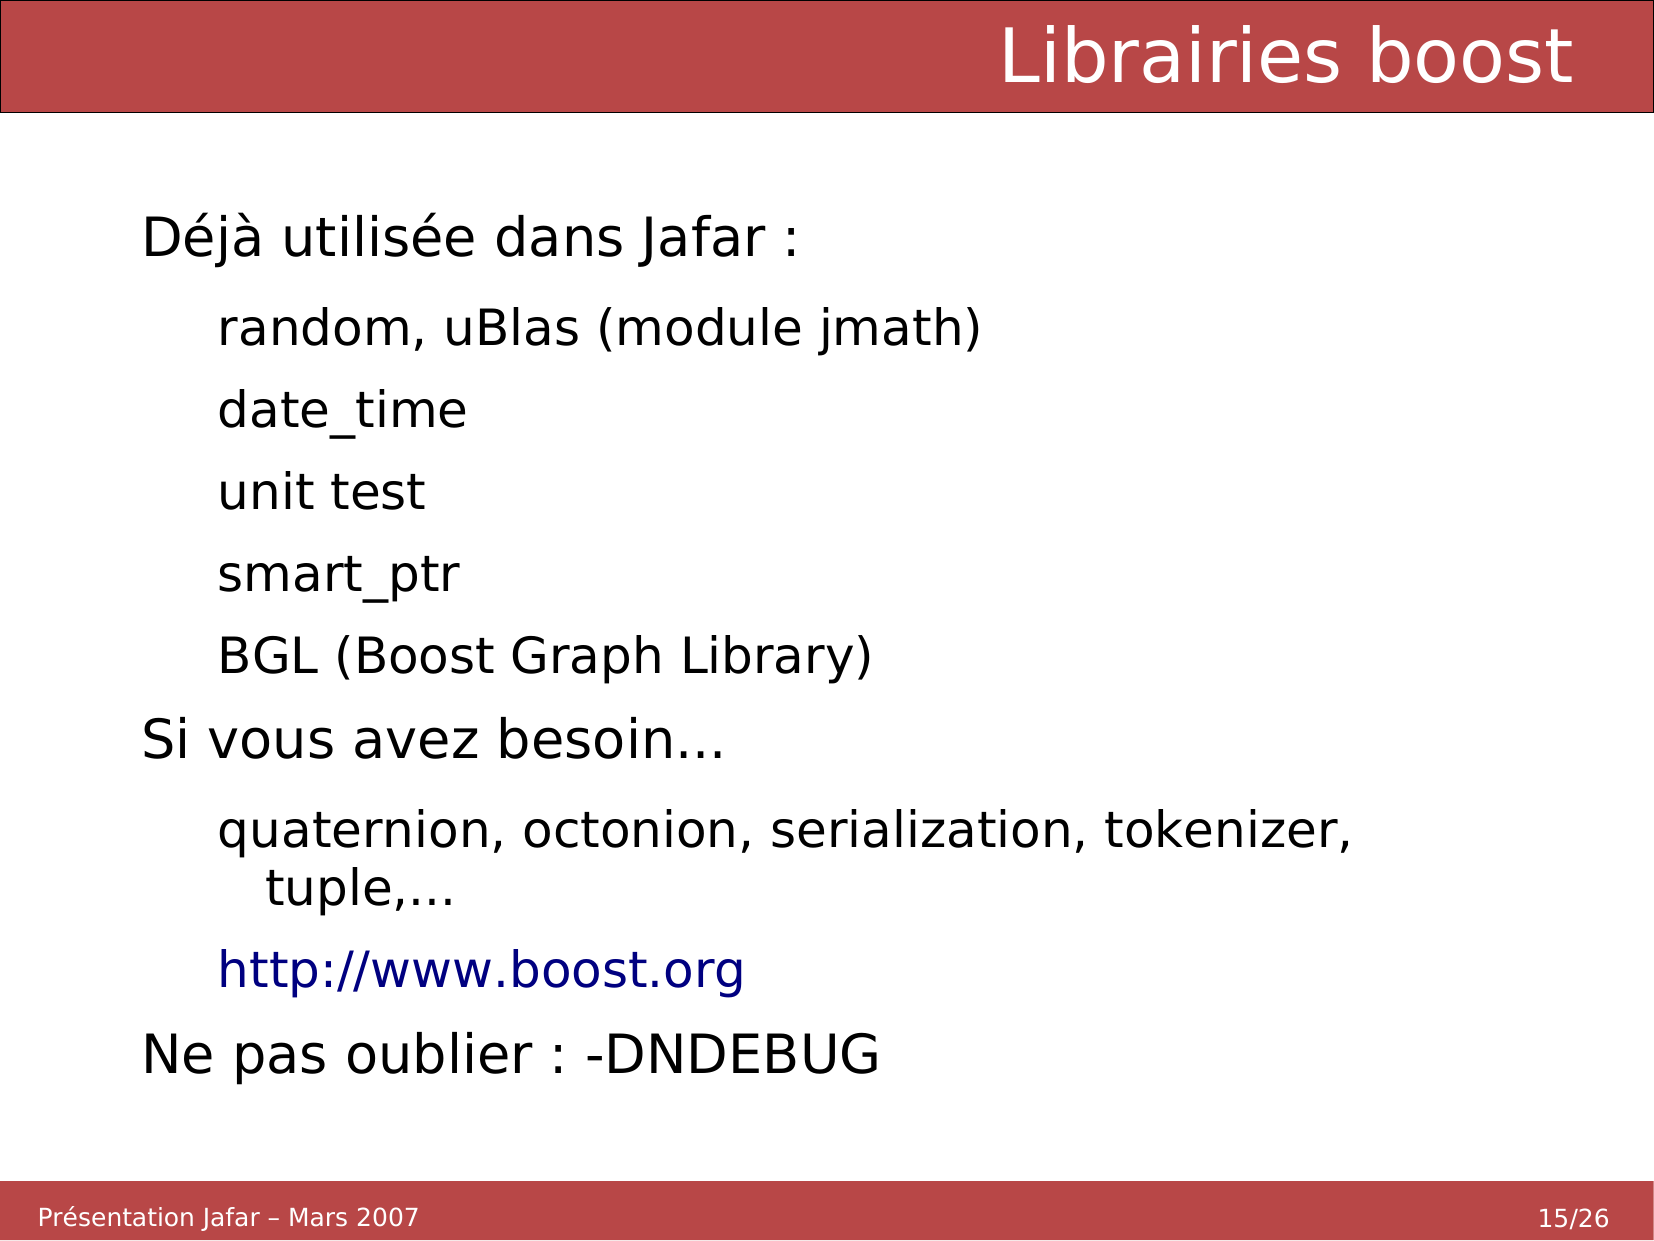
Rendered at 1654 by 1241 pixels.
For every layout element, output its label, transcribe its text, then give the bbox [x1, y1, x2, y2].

title Librairies boost [0, 0, 1654, 113]
list Déjà utilisée dans Jafar : random, uBlas (module jmath) date_time unit test smart_ptr BGL (Boost Graph Library) Si vous avez besoin... quaternion, octonion, serialization, tokenizer, tuple,... http://www.boost.org Ne pas oublier : -DNDEBUG [123, 206, 1536, 1152]
